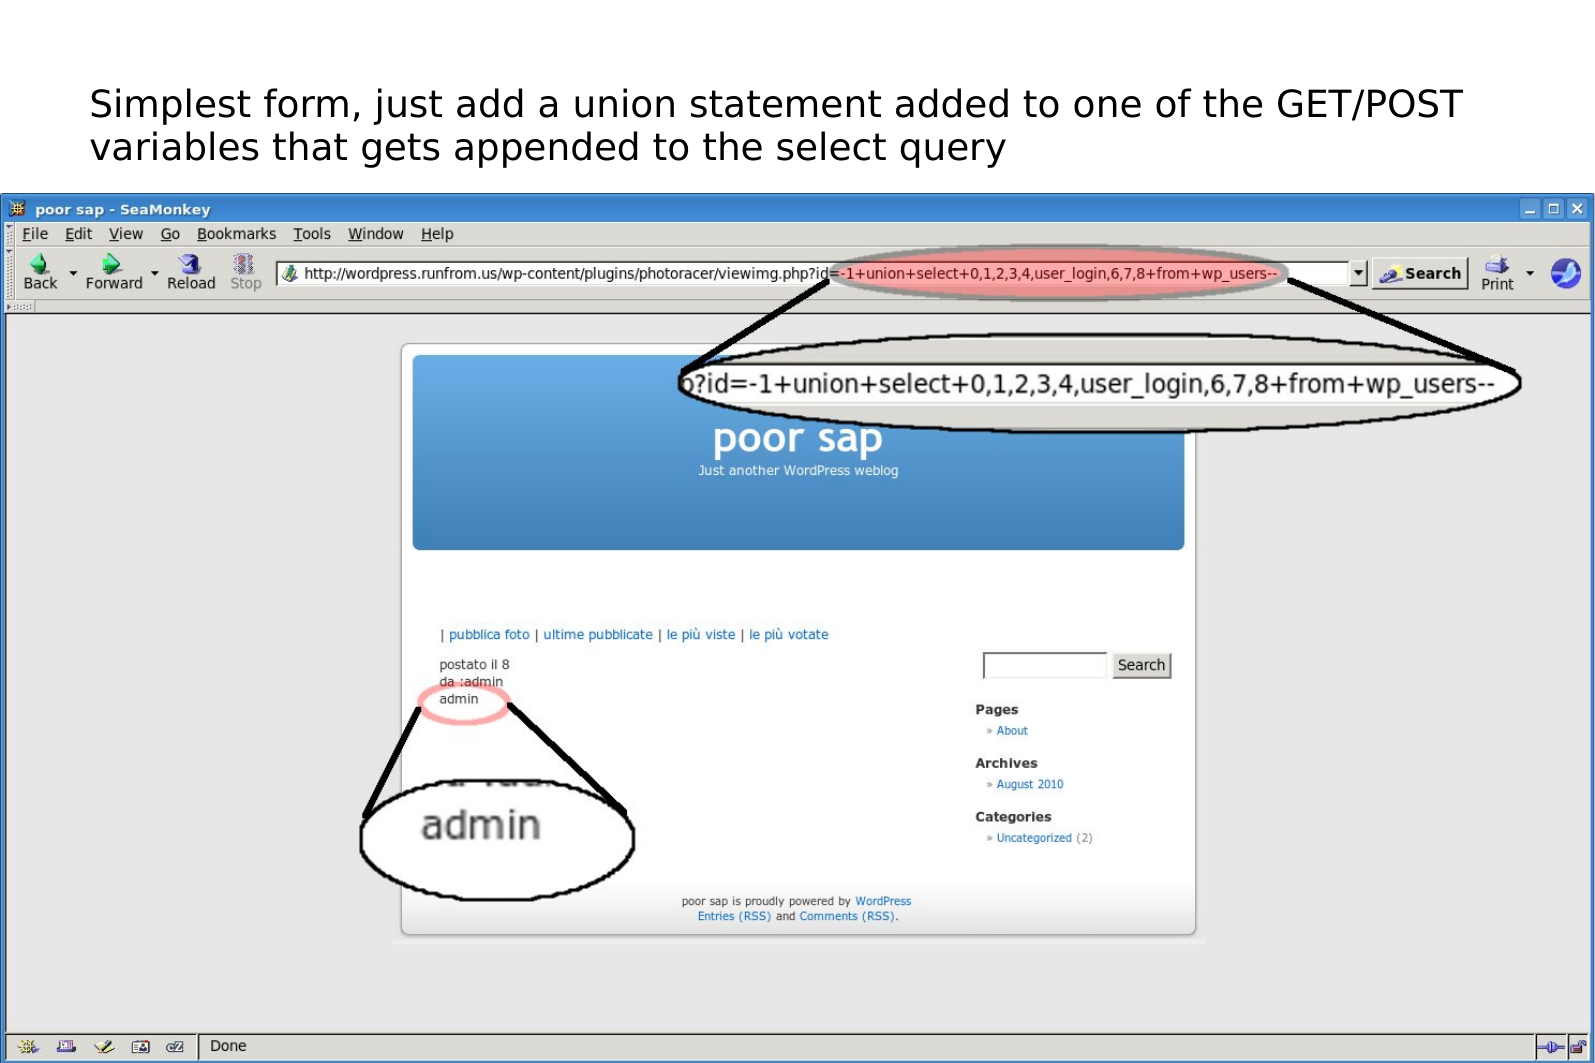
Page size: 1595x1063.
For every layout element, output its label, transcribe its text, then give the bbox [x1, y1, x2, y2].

text_box Simplest form, just add a union statement added to one of the GET/POST variables that gets appended to the select query [74, 75, 1492, 177]
picture [0, 193, 1595, 1063]
